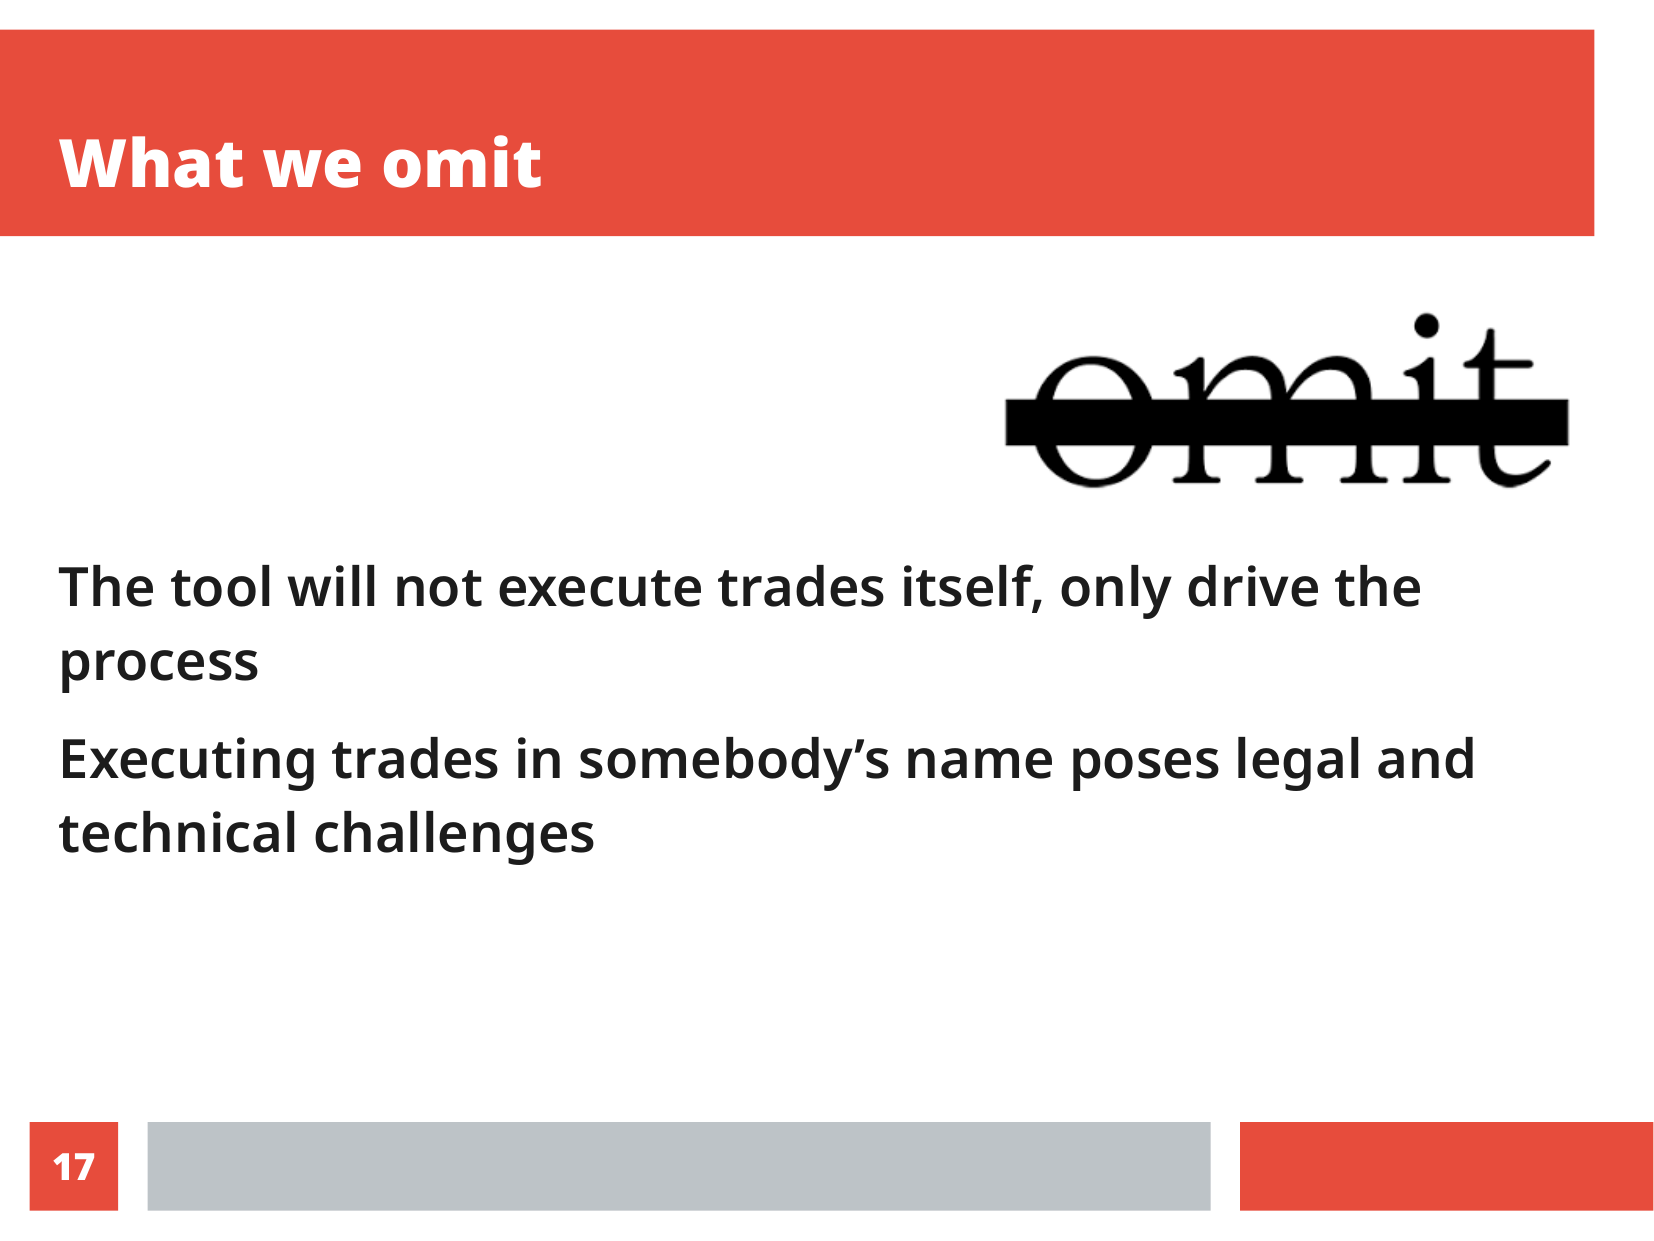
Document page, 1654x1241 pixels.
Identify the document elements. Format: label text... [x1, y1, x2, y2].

title What we omit [59, 59, 1595, 207]
picture [1003, 295, 1573, 513]
list The tool will not execute trades itself, only drive the process Executing trades in somebody’s name poses legal and technical challenges [59, 324, 1565, 1093]
